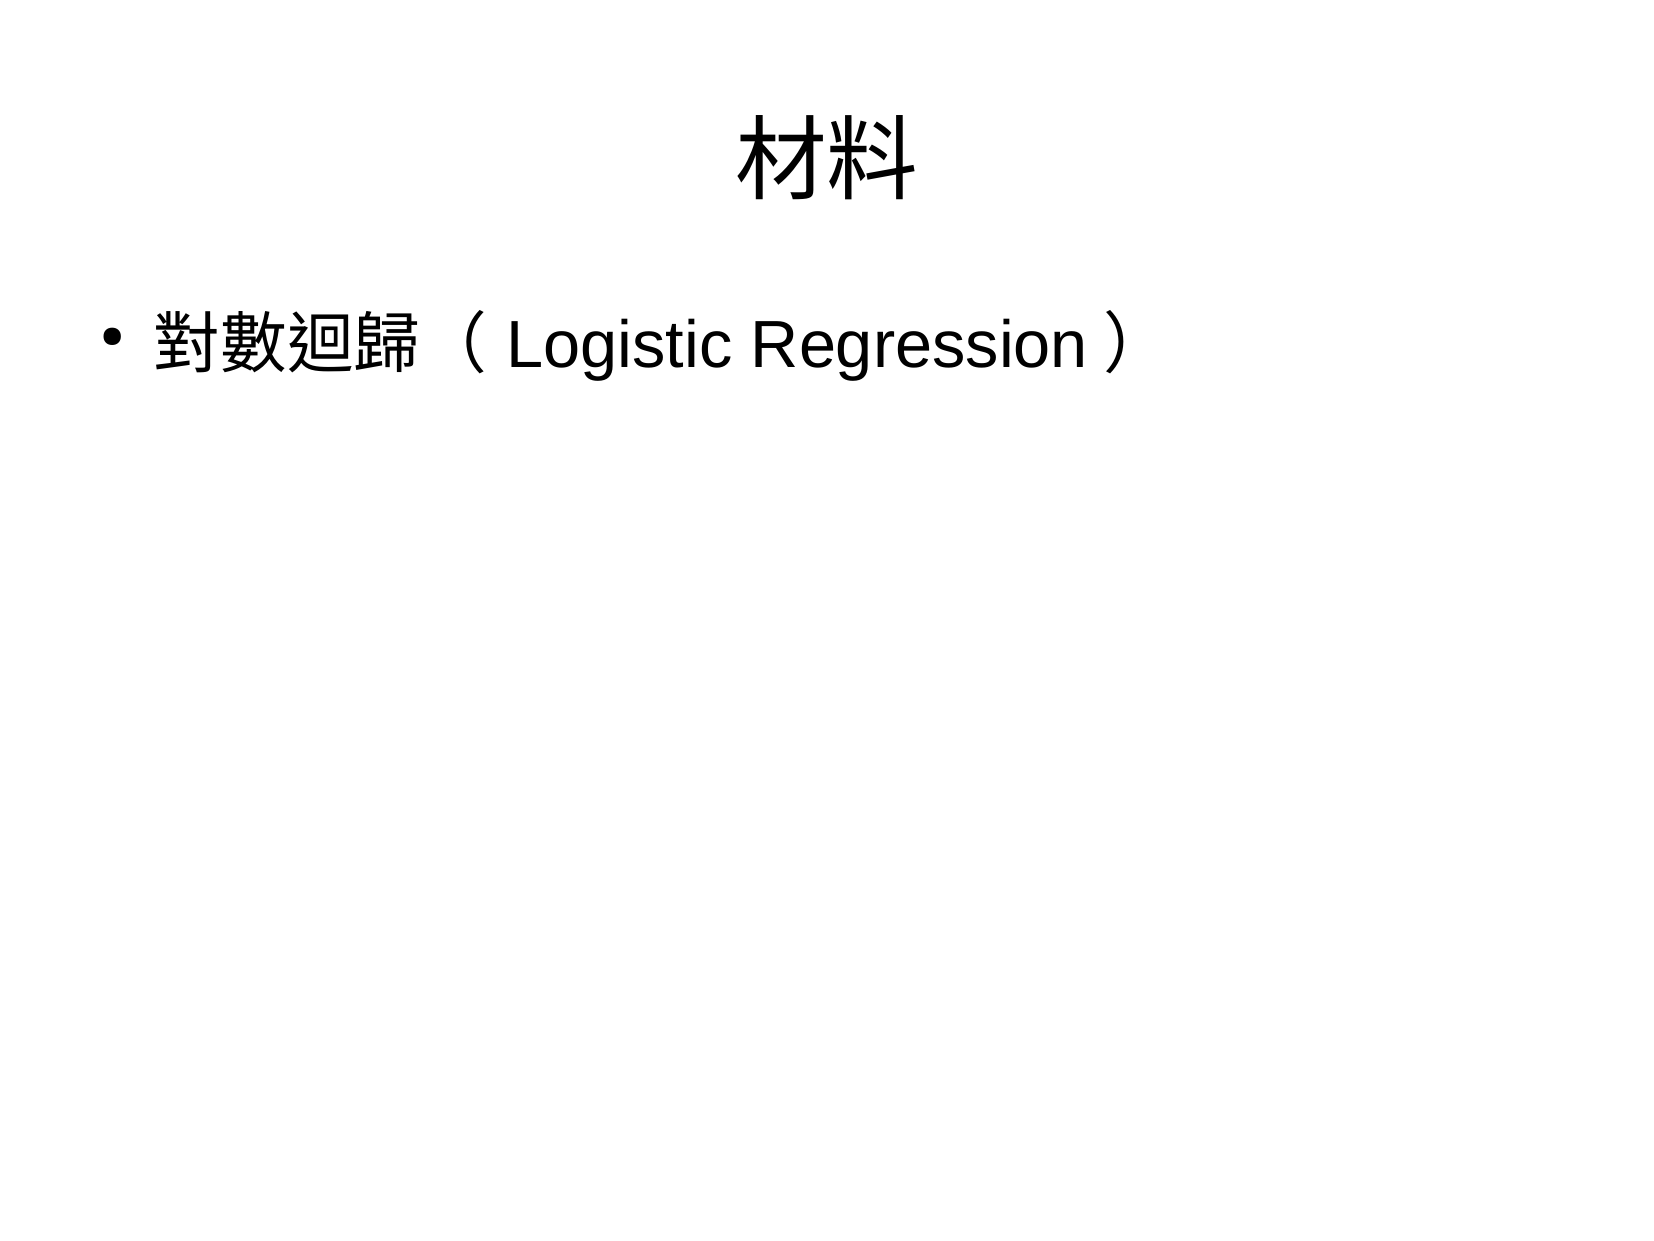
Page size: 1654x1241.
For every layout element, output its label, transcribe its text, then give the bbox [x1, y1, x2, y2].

list 對數迴歸（Logistic Regression） [82, 290, 1571, 1010]
title 材料 [82, 49, 1571, 257]
